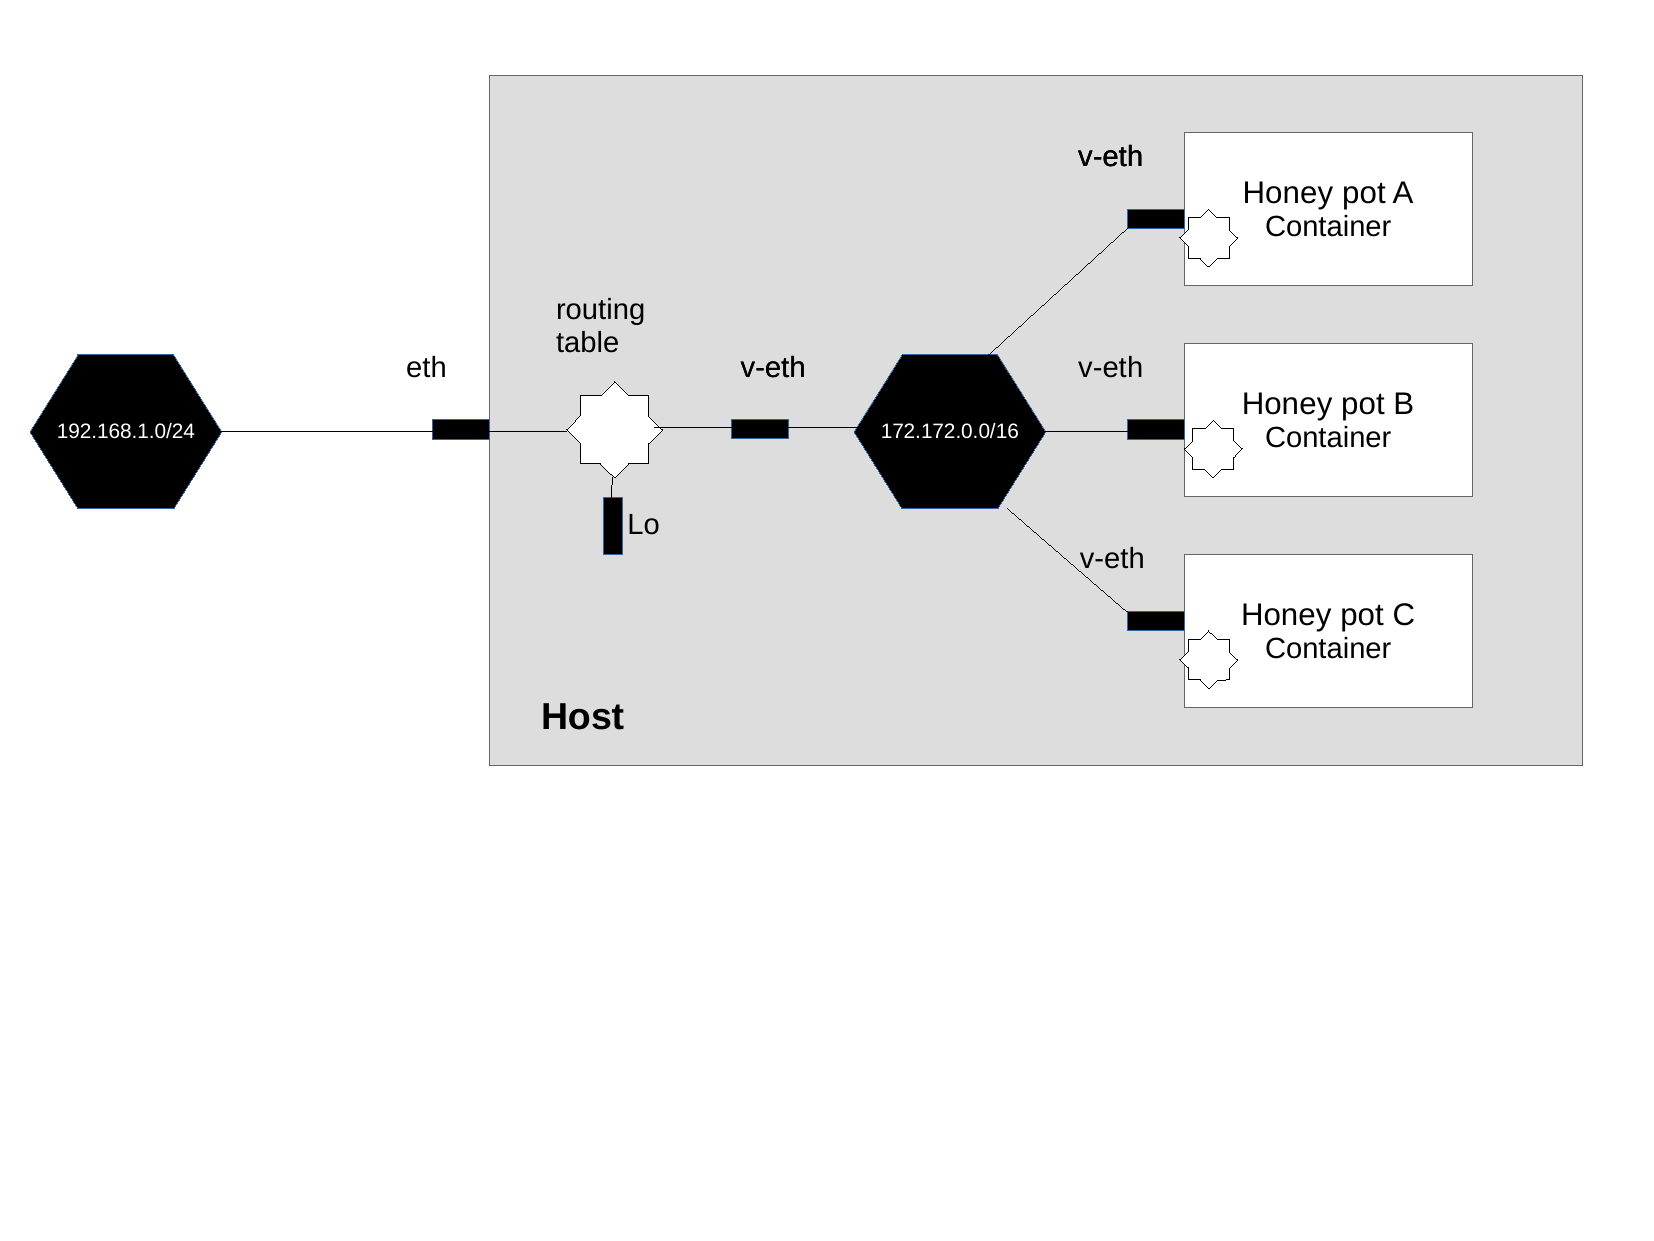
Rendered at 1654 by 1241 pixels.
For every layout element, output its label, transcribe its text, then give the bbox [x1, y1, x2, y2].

text_box routing table [541, 285, 694, 389]
text_box Lo [612, 500, 692, 562]
text_box v-eth [1065, 534, 1187, 596]
text_box [432, 75, 1583, 766]
text_box eth [391, 343, 482, 405]
text_box v-eth [1063, 132, 1185, 194]
text_box Honey pot B Container [1184, 343, 1473, 497]
text_box Honey pot A Container [1184, 132, 1473, 286]
text_box 172.172.0.0/16 [854, 354, 1046, 509]
text_box v-eth [1063, 343, 1185, 405]
text_box v-eth [725, 343, 848, 405]
text_box 192.168.1.0/24 [30, 354, 222, 509]
text_box Honey pot C Container [1184, 554, 1473, 708]
text_box Host [526, 688, 671, 761]
